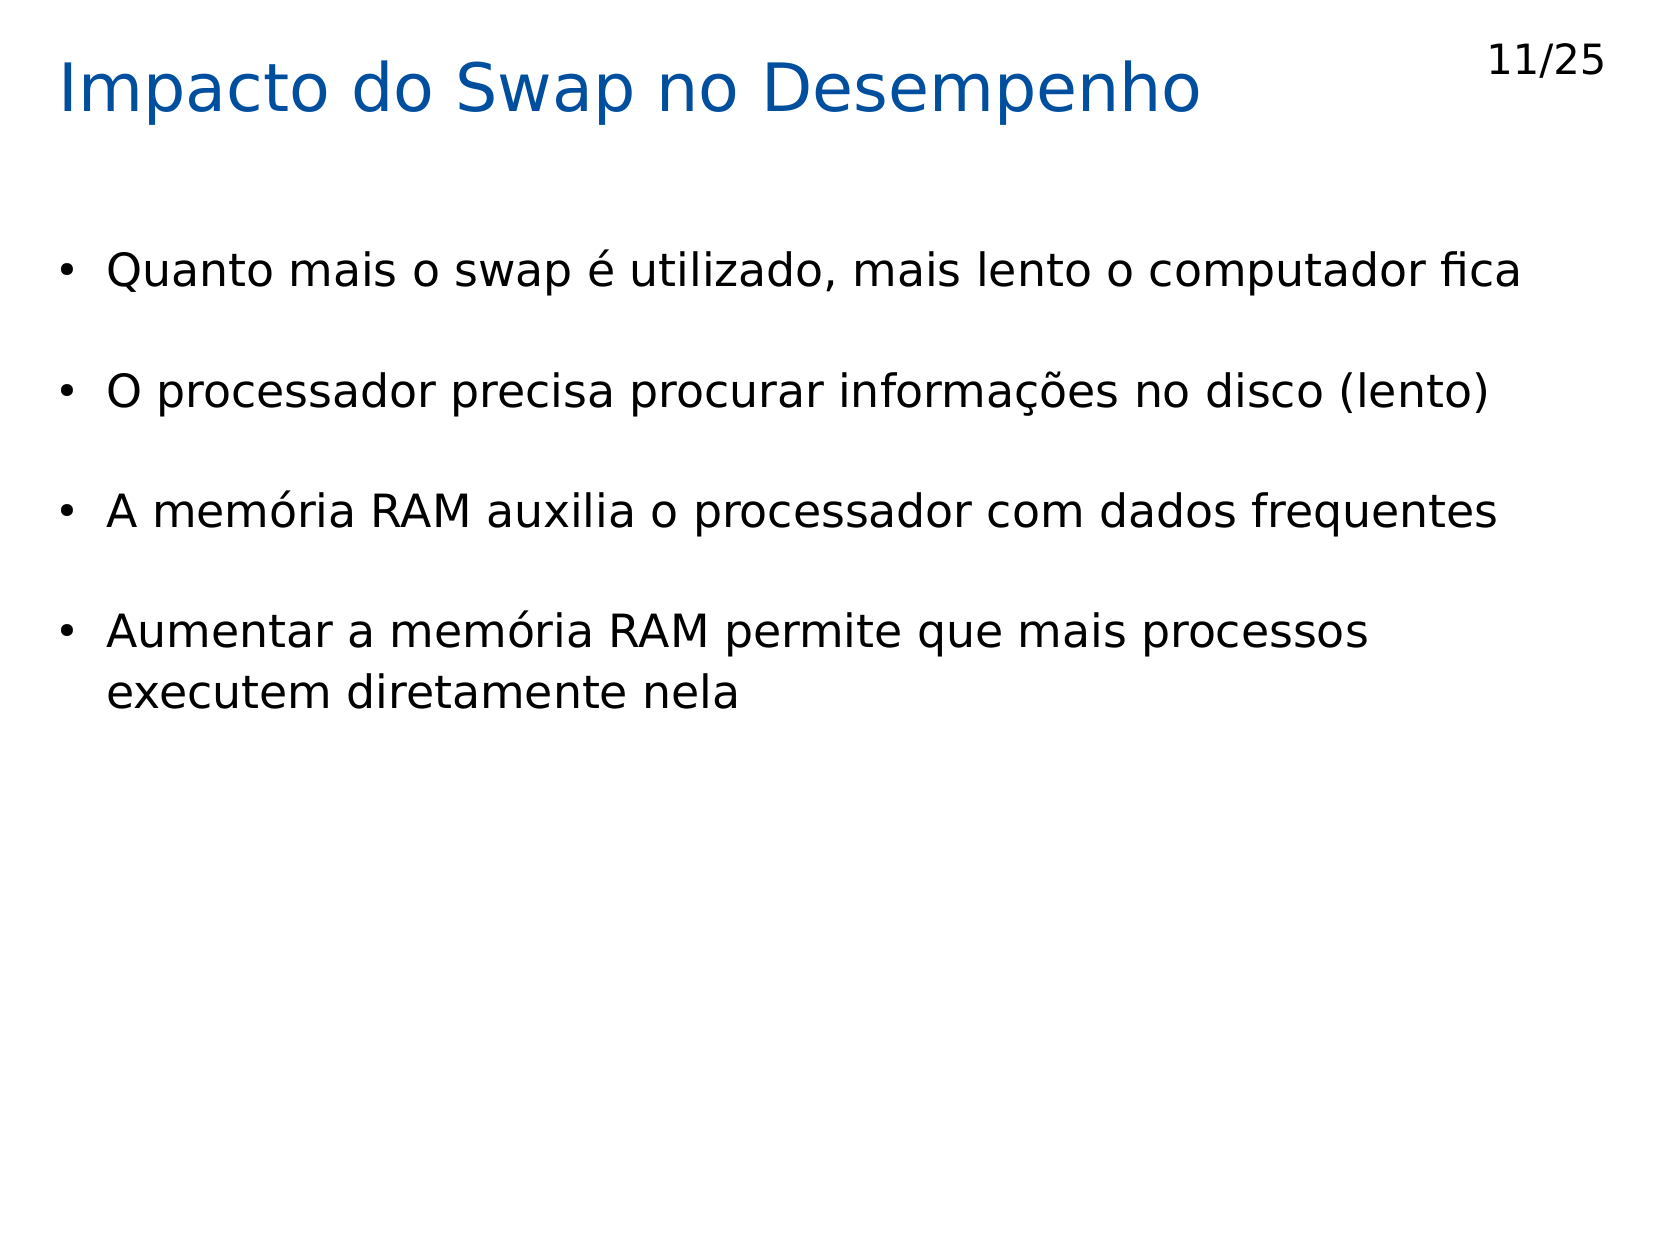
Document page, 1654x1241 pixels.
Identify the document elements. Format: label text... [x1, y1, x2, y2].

list Quanto mais o swap é utilizado, mais lento o computador fica O processador precisa procurar informações no disco (lento) A memória RAM auxilia o processador com dados frequentes Aumentar a memória RAM permite que mais processos executem diretamente nela [59, 236, 1595, 1211]
title Impacto do Swap no Desempenho [59, 29, 1506, 148]
